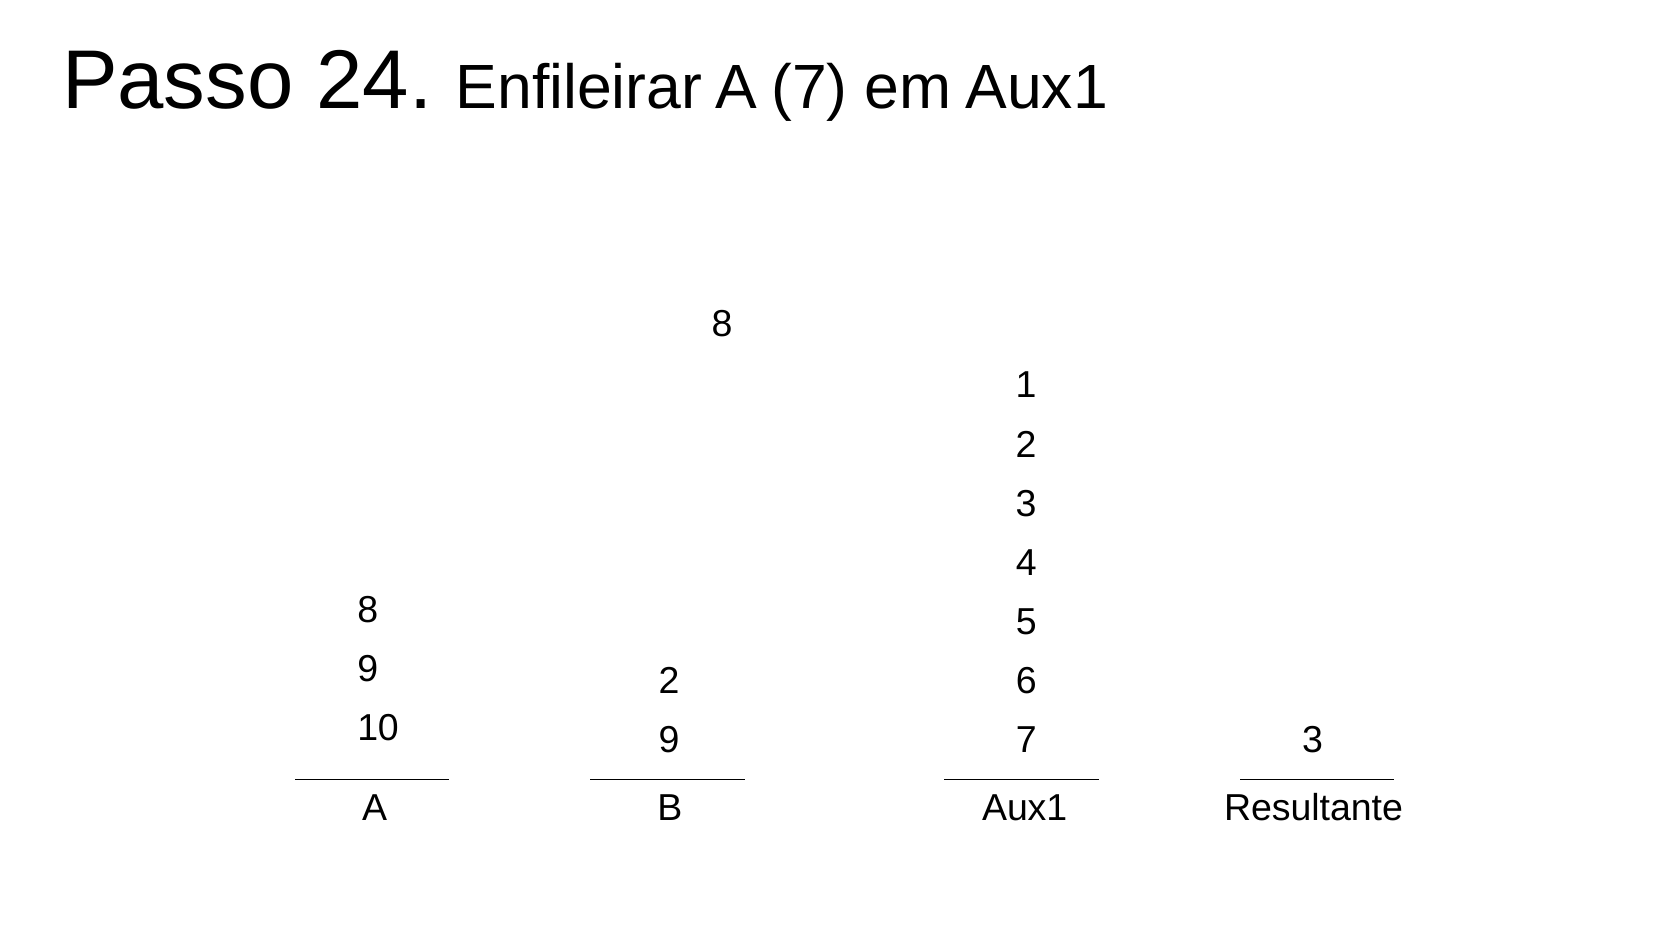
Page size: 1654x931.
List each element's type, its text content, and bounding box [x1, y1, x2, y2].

text_box 3 [1000, 474, 1052, 532]
text_box 8 [696, 295, 748, 353]
text_box 7 [1001, 710, 1052, 768]
text_box Resultante [1209, 779, 1418, 837]
text_box Passo 24. Enfileirar A (7) em Aux1 [47, 25, 1607, 274]
text_box 5 [1001, 592, 1052, 650]
text_box 2 [1000, 415, 1052, 473]
text_box 4 [1000, 533, 1052, 591]
text_box 10 [342, 699, 426, 756]
text_box B [642, 780, 698, 837]
text_box Aux1 [967, 780, 1083, 837]
text_box 6 [1001, 651, 1052, 709]
text_box 2 [643, 651, 695, 709]
text_box 3 [1287, 710, 1338, 768]
text_box 9 [643, 710, 695, 768]
text_box A [347, 779, 508, 837]
text_box 1 [1000, 356, 1052, 414]
text_box 8 [342, 580, 393, 638]
text_box 9 [342, 640, 393, 697]
